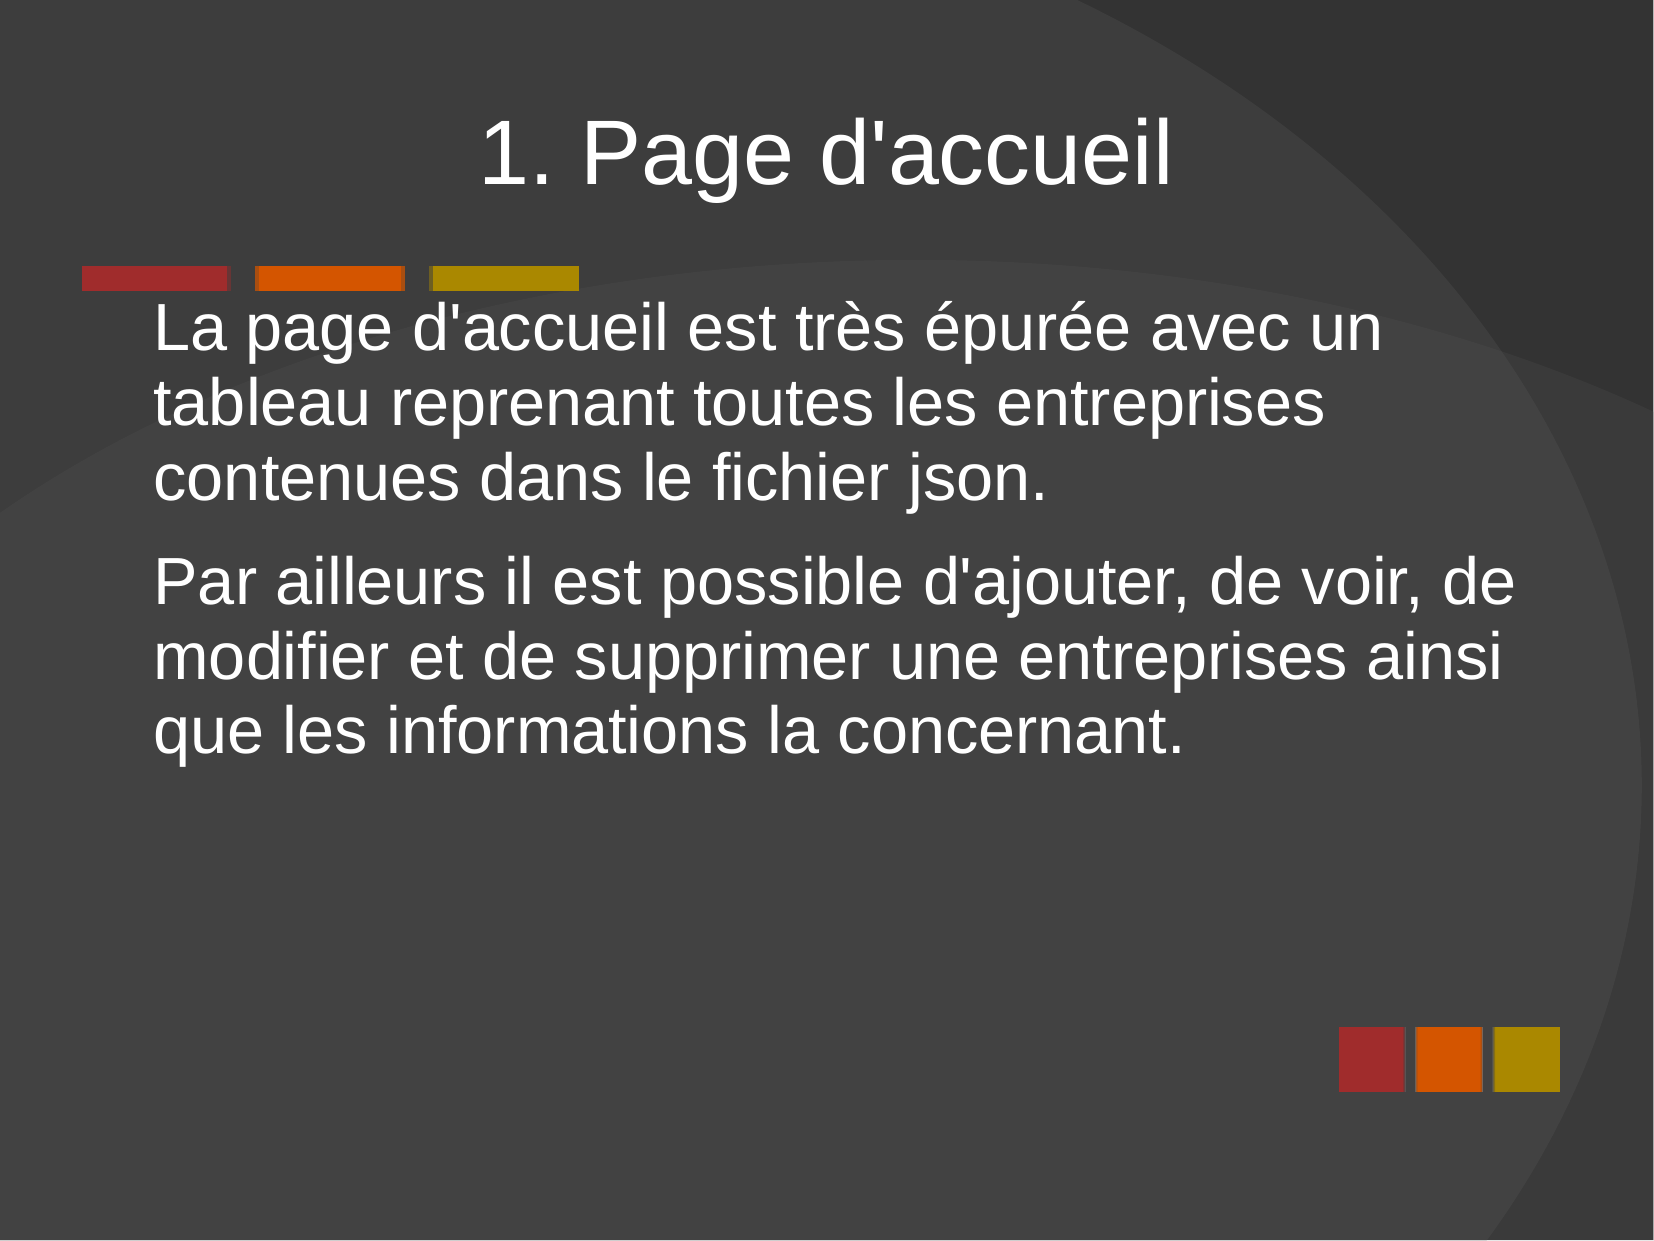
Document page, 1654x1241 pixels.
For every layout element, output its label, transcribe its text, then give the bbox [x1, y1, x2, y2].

list La page d'accueil est très épurée avec un tableau reprenant toutes les entreprises contenues dans le fichier json. Par ailleurs il est possible d'ajouter, de voir, de modifier et de supprimer une entreprises ainsi que les informations la concernant. [82, 290, 1571, 1010]
picture [1339, 1027, 1560, 1092]
picture [82, 266, 579, 290]
title 1. Page d'accueil [82, 49, 1571, 257]
